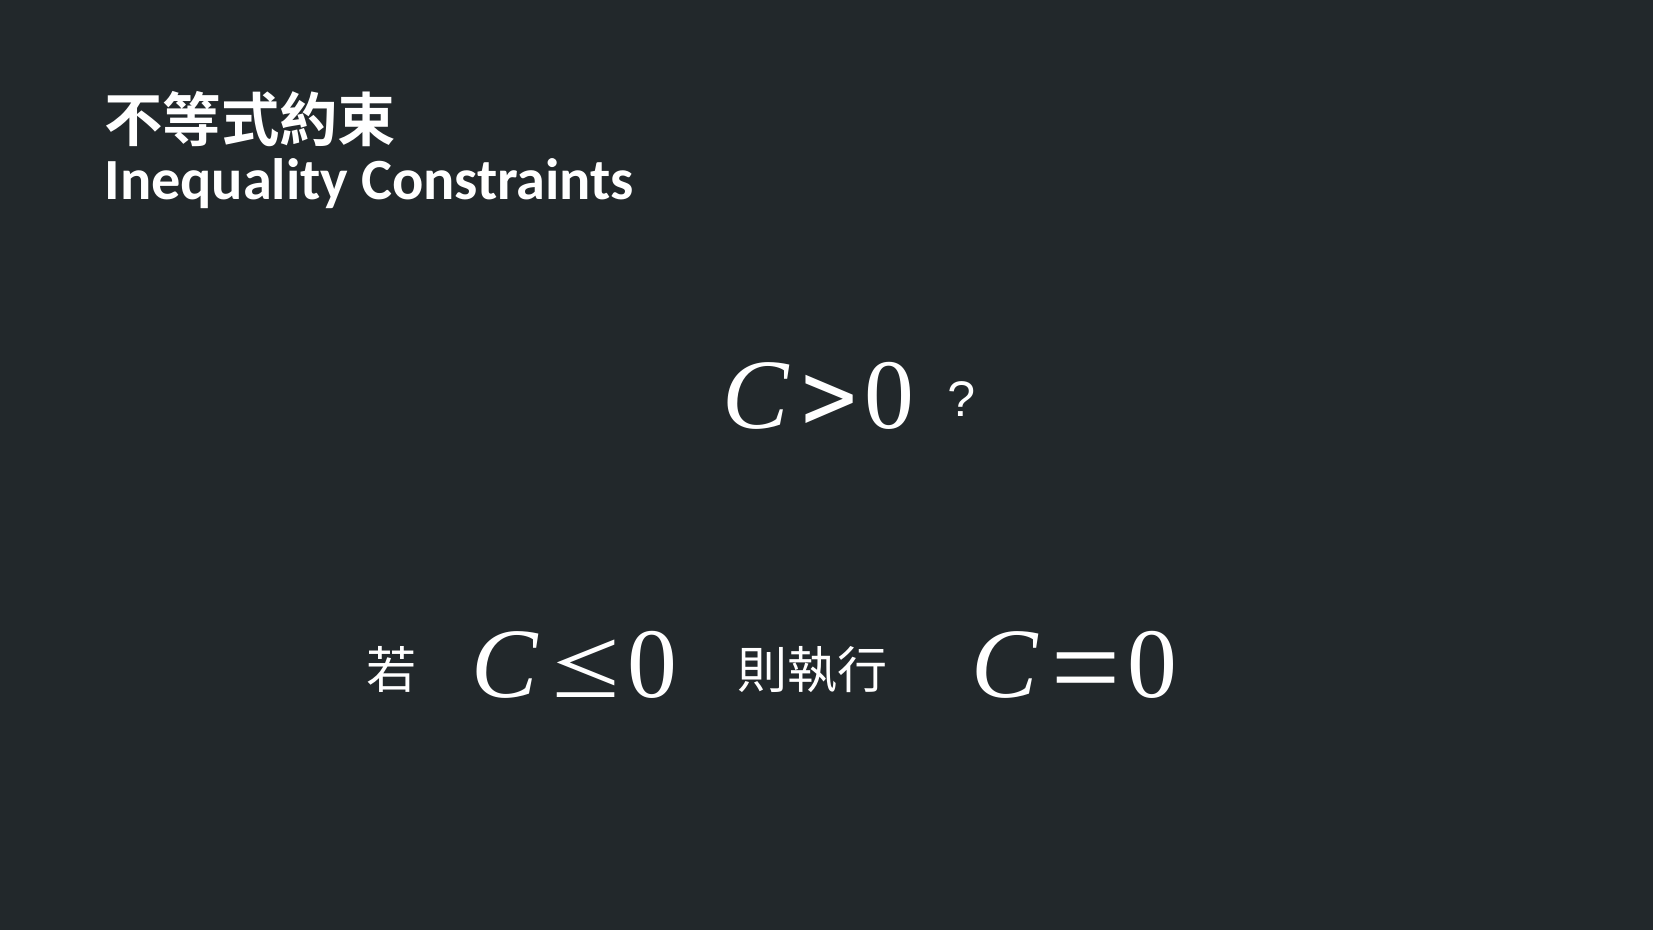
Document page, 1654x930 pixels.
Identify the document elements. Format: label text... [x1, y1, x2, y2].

text_box 若 [352, 622, 432, 705]
chart [465, 608, 686, 720]
text_box 則執行 [722, 622, 903, 705]
chart [716, 338, 922, 450]
chart [964, 608, 1186, 720]
text_box 不等式約束 Inequality Constraints [90, 90, 751, 306]
text_box ? [932, 363, 991, 435]
